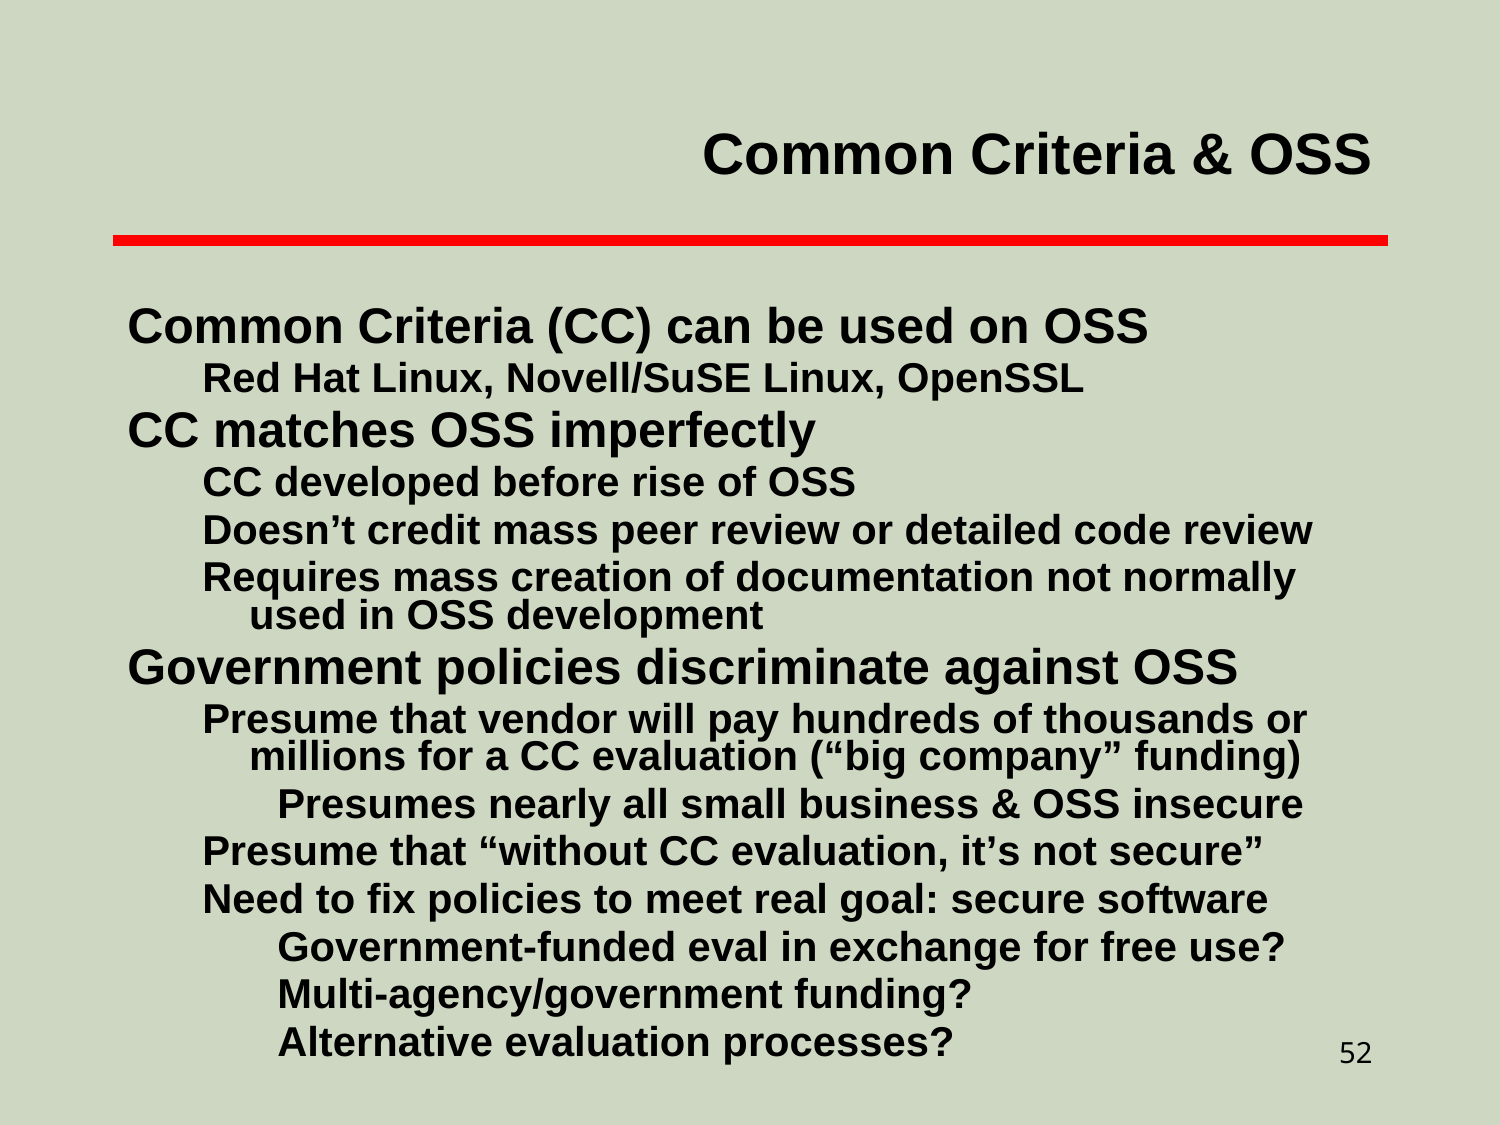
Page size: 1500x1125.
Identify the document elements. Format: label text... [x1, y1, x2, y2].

title Common Criteria & OSS [337, 85, 1388, 224]
list Common Criteria (CC) can be used on OSS Red Hat Linux, Novell/SuSE Linux, OpenSSL CC matches OSS imperfectly CC developed before rise of OSS Doesn’t credit mass peer review or detailed code review Requires mass creation of documentation not normally used in OSS development Government policies discriminate against OSS Presume that vendor will pay hundreds of thousands or millions for a CC evaluation (“big company” funding) Presumes nearly all small business & OSS insecure Presume that “without CC evaluation, it’s not secure” Need to fix policies to meet real goal: secure software Government-funded eval in exchange for free use? Multi-agency/government funding? Alternative evaluation processes? [112, 299, 1388, 1083]
